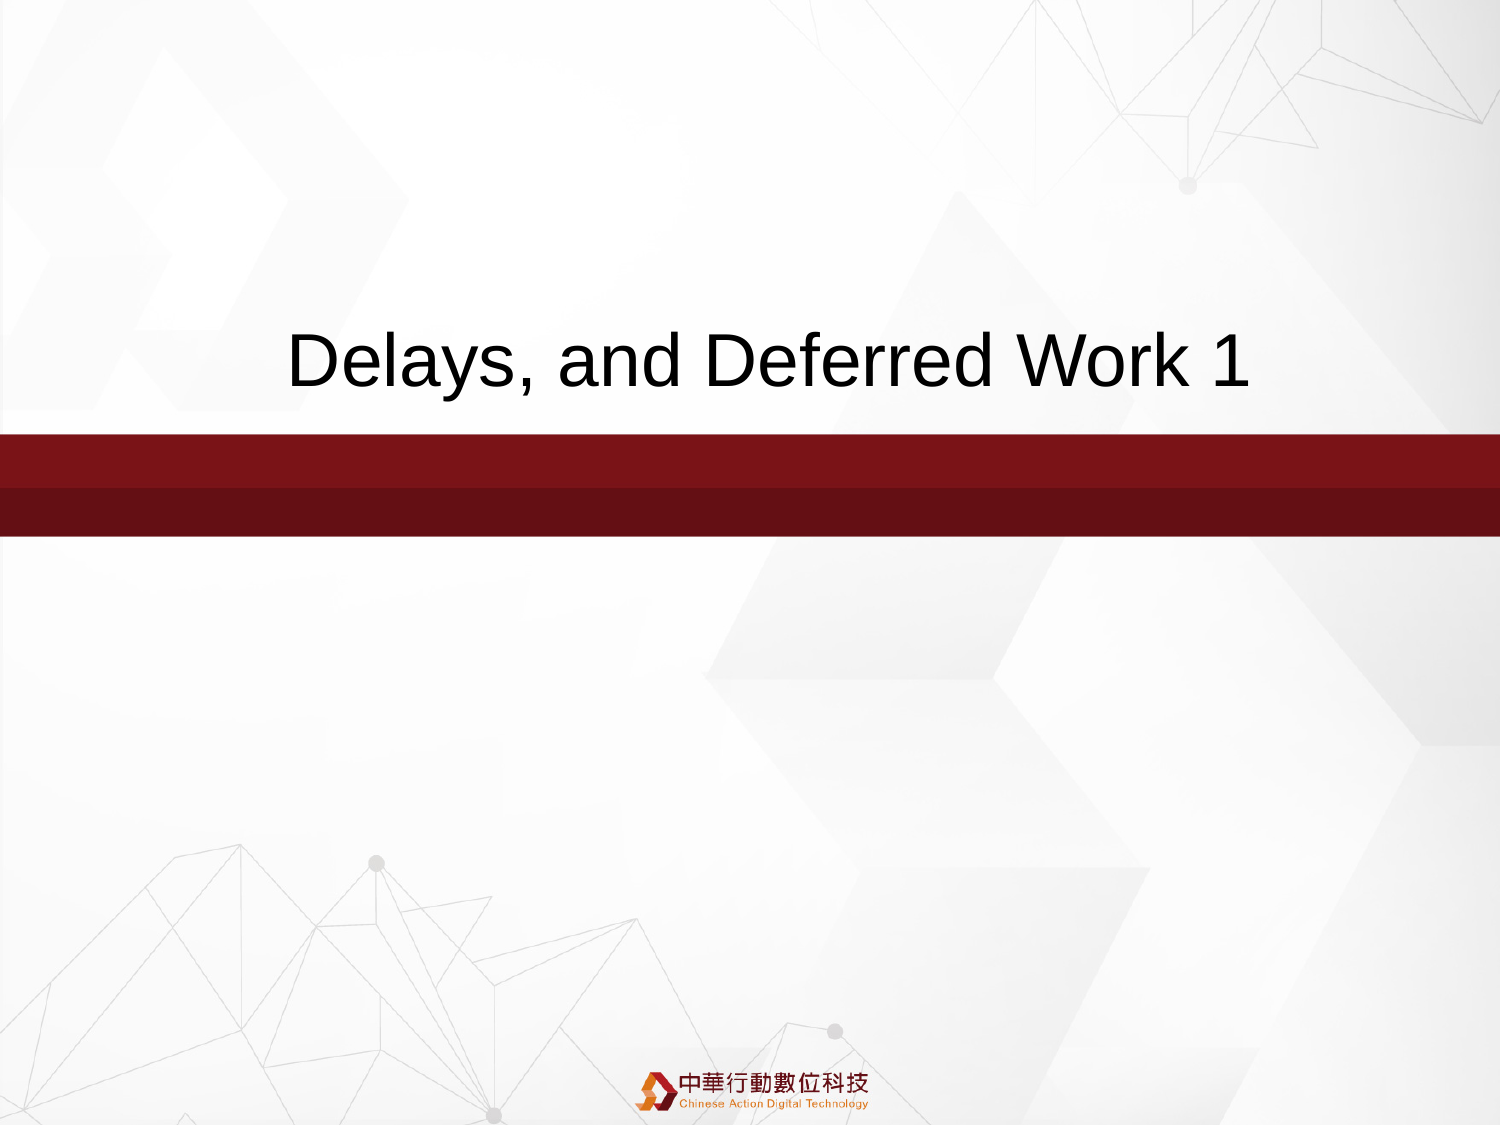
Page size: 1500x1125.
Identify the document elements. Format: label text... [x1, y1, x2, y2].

title Delays, and Deferred Work 1 [144, 312, 1396, 433]
picture [0, 0, 1500, 1125]
